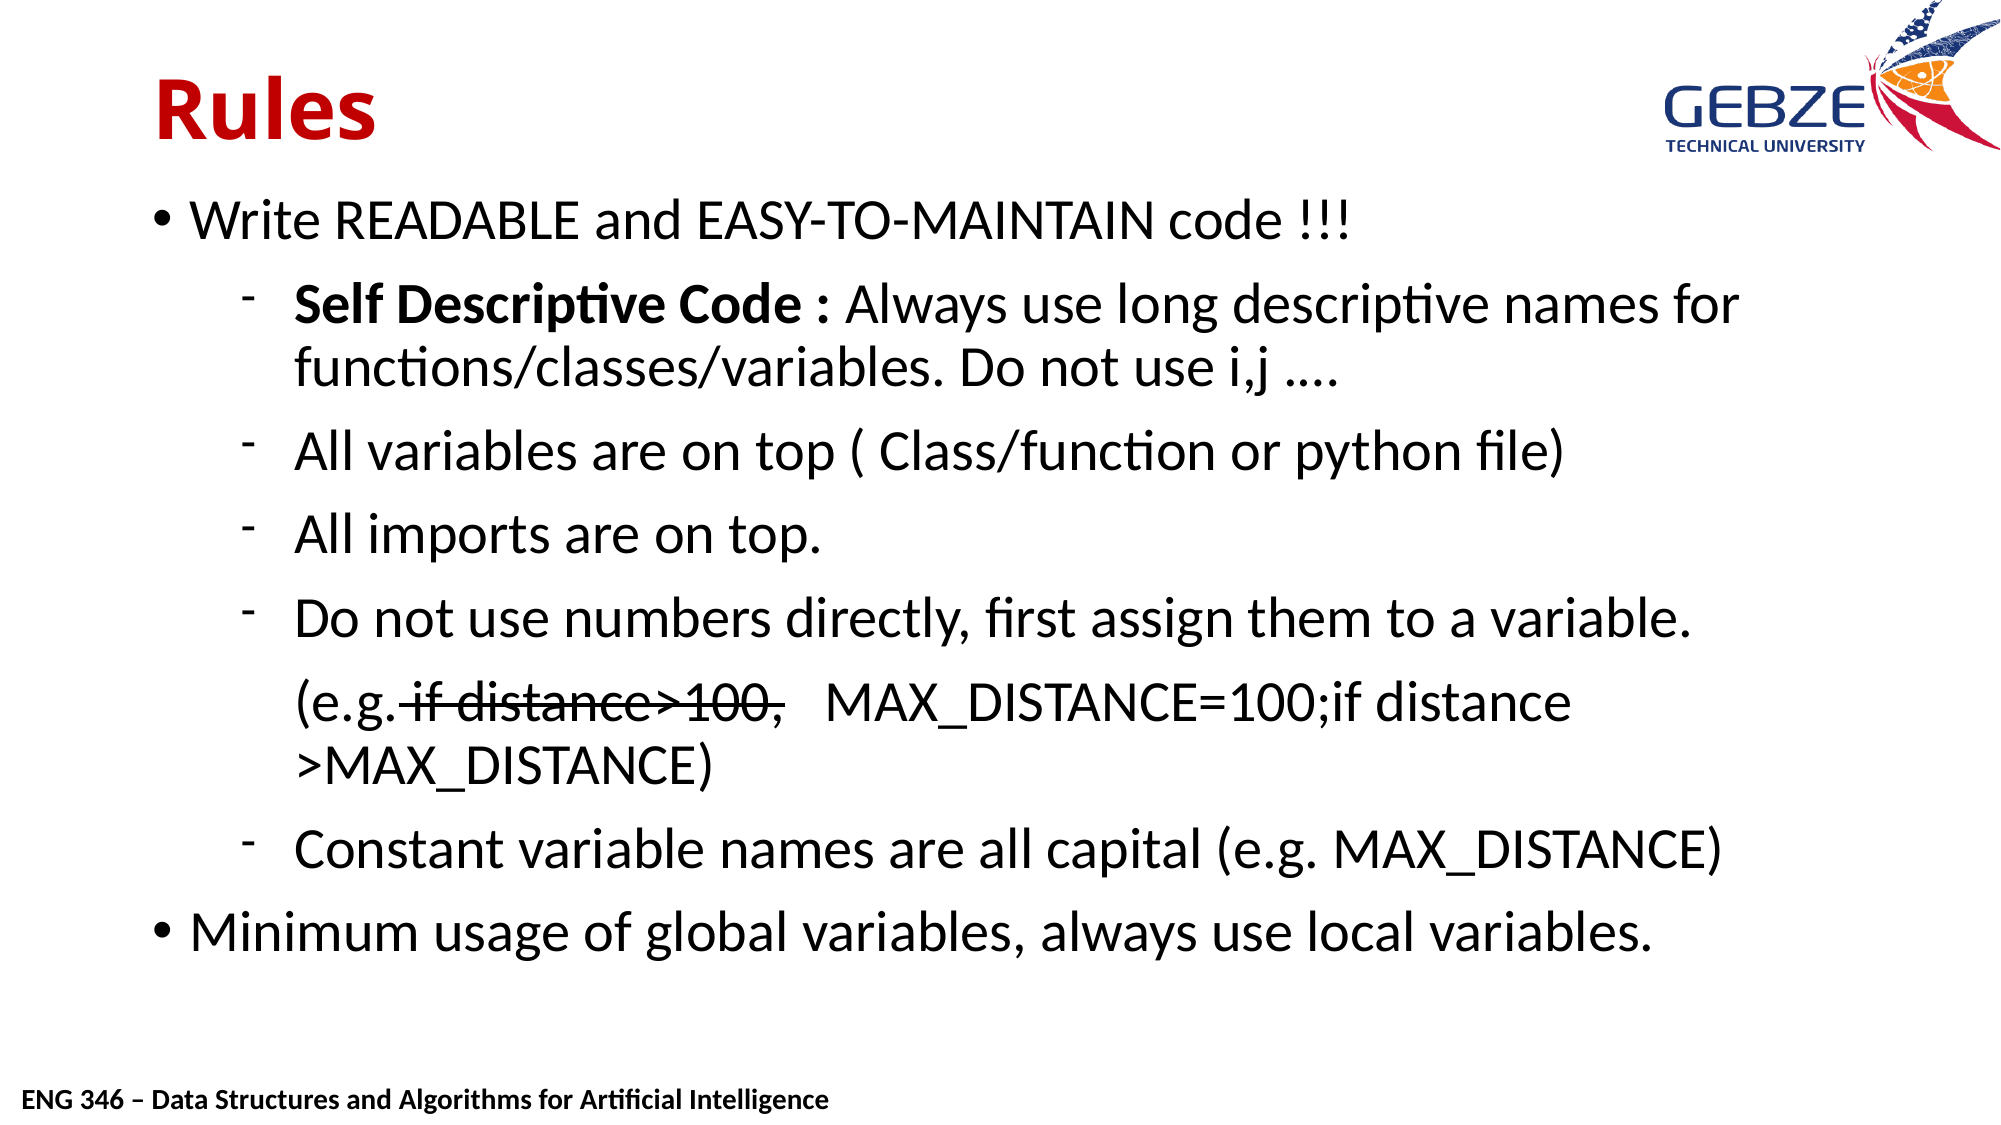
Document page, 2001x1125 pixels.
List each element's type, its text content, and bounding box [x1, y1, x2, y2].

title Rules [137, 59, 1862, 165]
list Write READABLE and EASY-TO-MAINTAIN code !!! Self Descriptive Code : Always use long descriptive names for functions/classes/variables. Do not use i,j .… All variables are on top ( Class/function or python file) All imports are on top. Do not use numbers directly, first assign them to a variable. (e.g. if distance>100, MAX_DISTANCE=100;if distance >MAX_DISTANCE) Constant variable names are all capital (e.g. MAX_DISTANCE) Minimum usage of global variables, always use local variables. [137, 181, 1862, 1013]
picture [1665, 0, 2001, 152]
